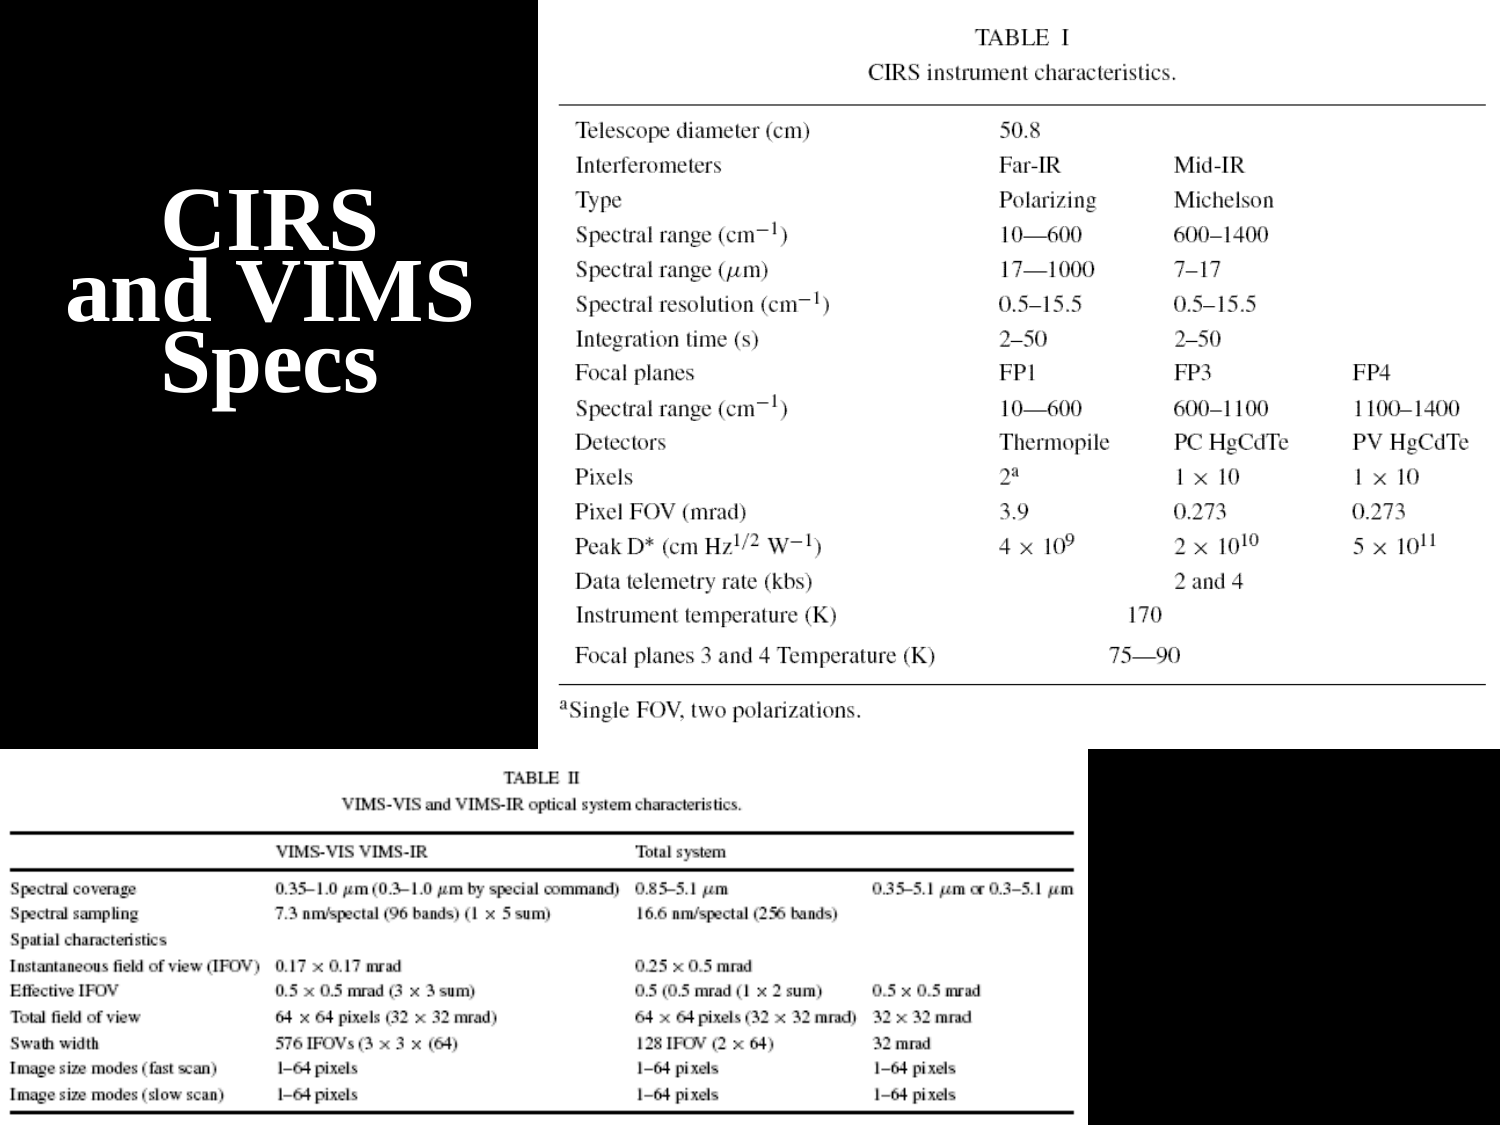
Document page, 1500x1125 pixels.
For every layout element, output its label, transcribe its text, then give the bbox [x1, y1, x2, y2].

picture [0, 0, 1500, 1125]
title CIRS and VIMS Specs [21, 32, 519, 569]
